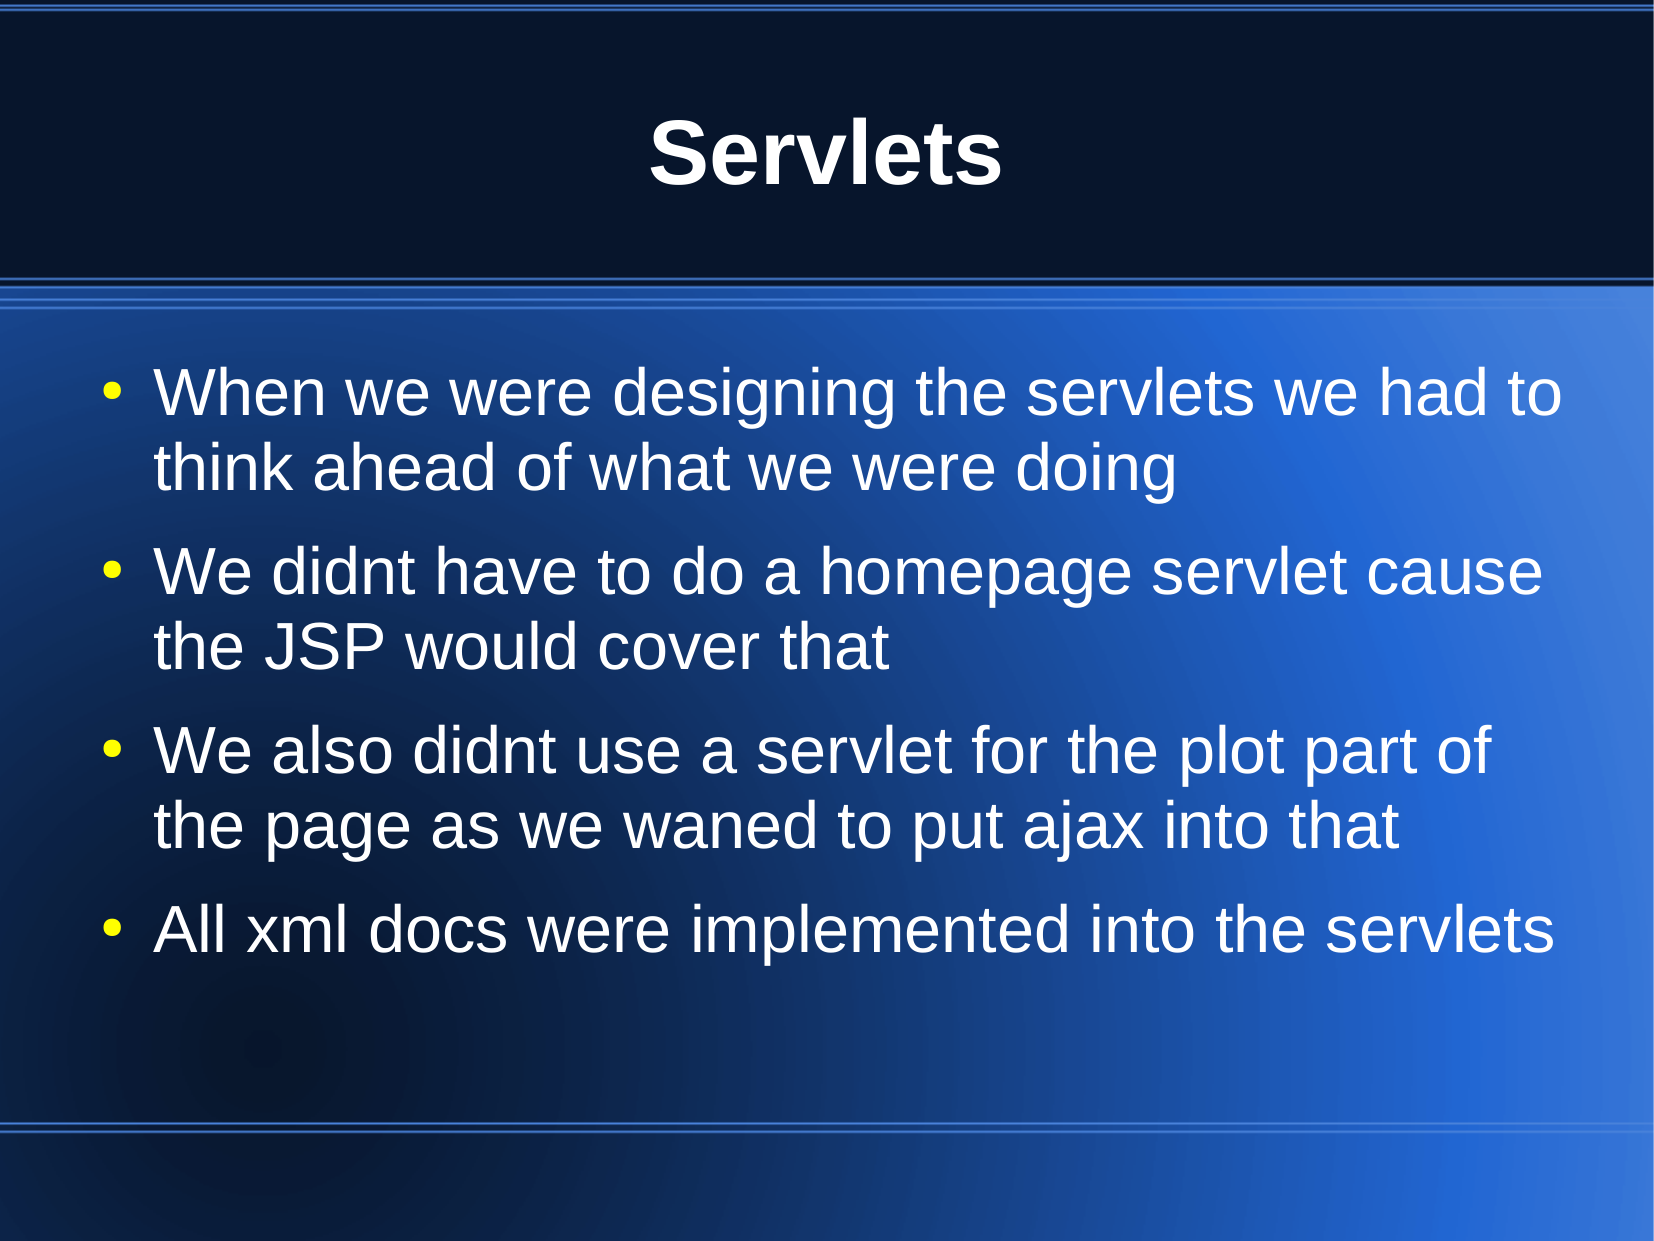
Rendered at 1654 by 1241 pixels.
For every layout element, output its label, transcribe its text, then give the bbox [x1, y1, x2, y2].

list When we were designing the servlets we had to think ahead of what we were doing We didnt have to do a homepage servlet cause the JSP would cover that We also didnt use a servlet for the plot part of the page as we waned to put ajax into that All xml docs were implemented into the servlets [82, 355, 1571, 1072]
title Servlets [82, 49, 1571, 257]
picture [0, 0, 1654, 1241]
